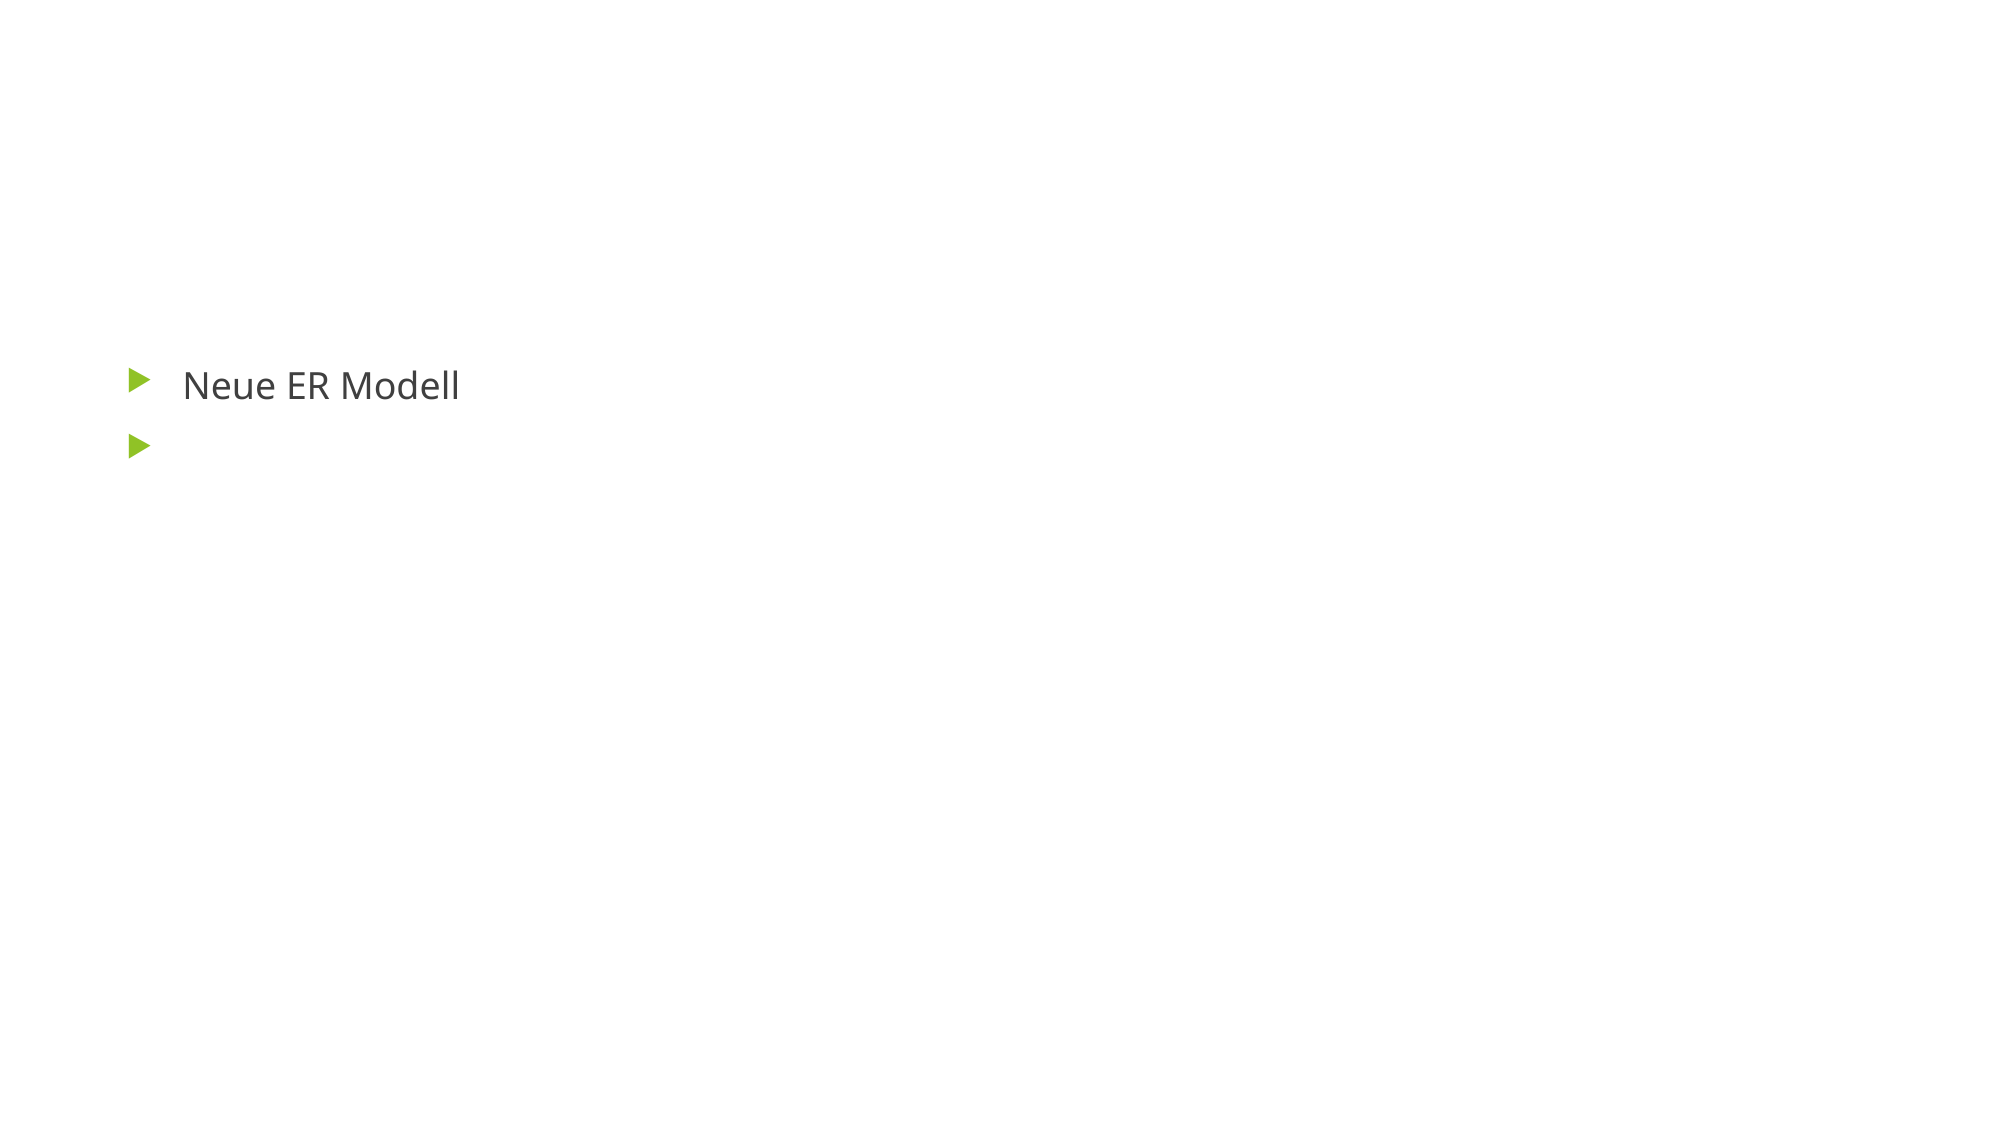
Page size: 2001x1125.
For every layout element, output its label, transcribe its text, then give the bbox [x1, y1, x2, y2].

list Neue ER Modell [111, 354, 1522, 992]
